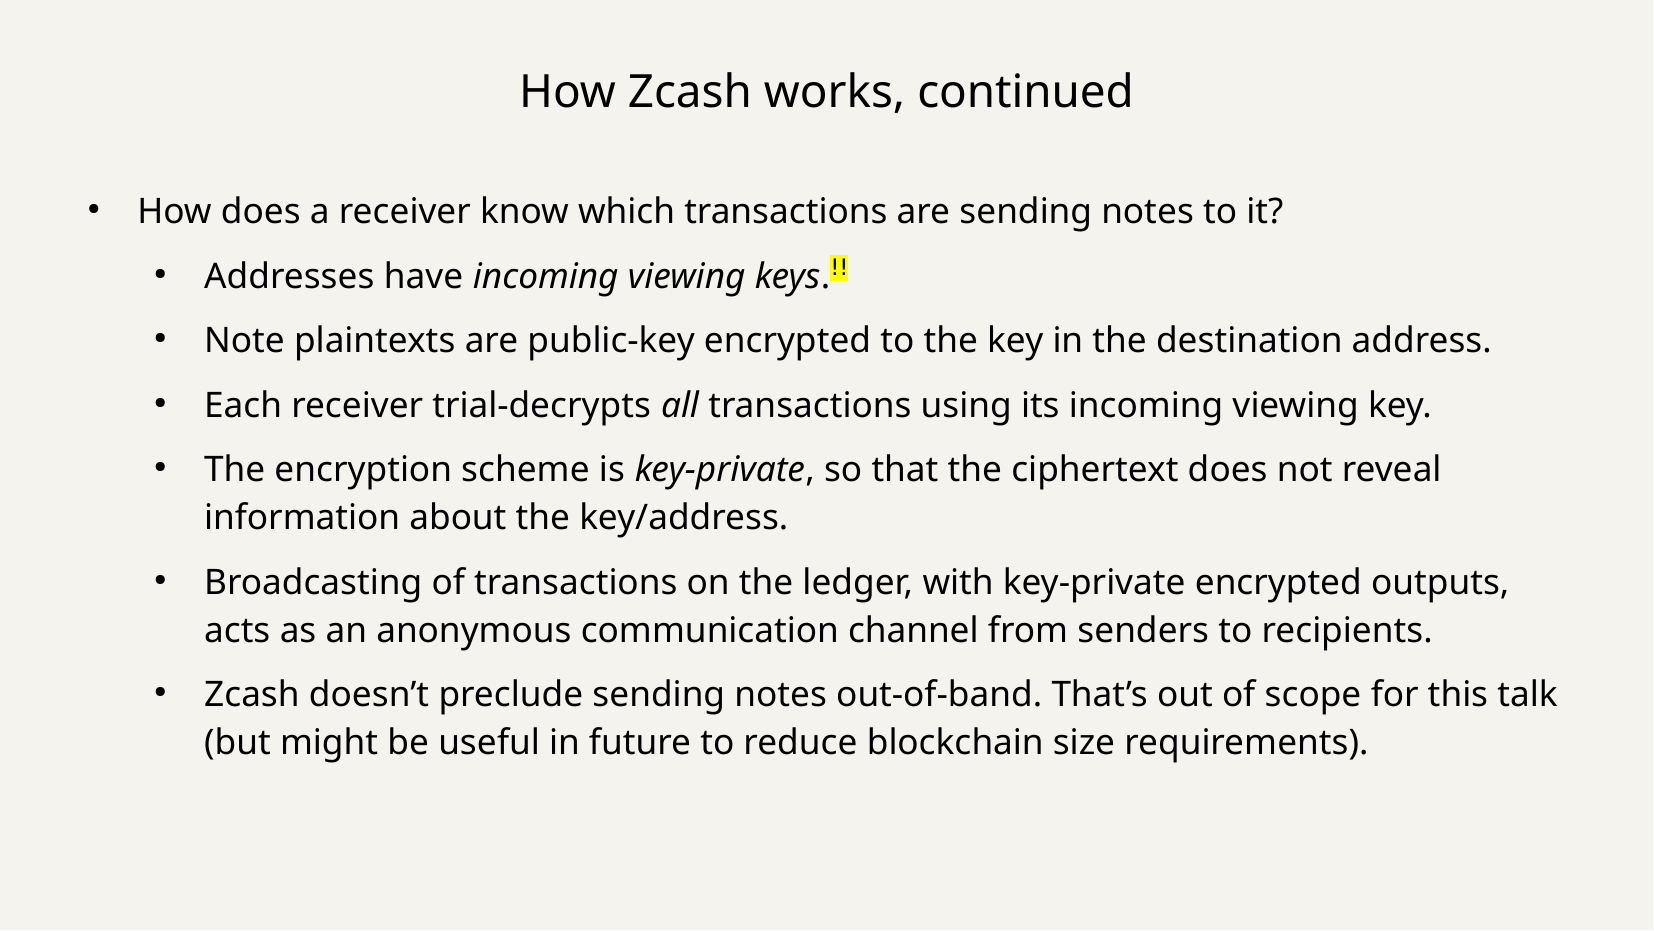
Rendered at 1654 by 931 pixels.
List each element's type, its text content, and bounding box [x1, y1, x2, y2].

title How Zcash works, continued [82, 58, 1571, 121]
list How does a receiver know which transactions are sending notes to it? Addresses have incoming viewing keys.!! Note plaintexts are public-key encrypted to the key in the destination address. Each receiver trial-decrypts all transactions using its incoming viewing key. The encryption scheme is key-private, so that the ciphertext does not reveal information about the key/address. Broadcasting of transactions on the ledger, with key-private encrypted outputs, acts as an anonymous communication channel from senders to recipients. Zcash doesn’t preclude sending notes out-of-band. That’s out of scope for this talk (but might be useful in future to reduce blockchain size requirements). [70, 186, 1571, 869]
